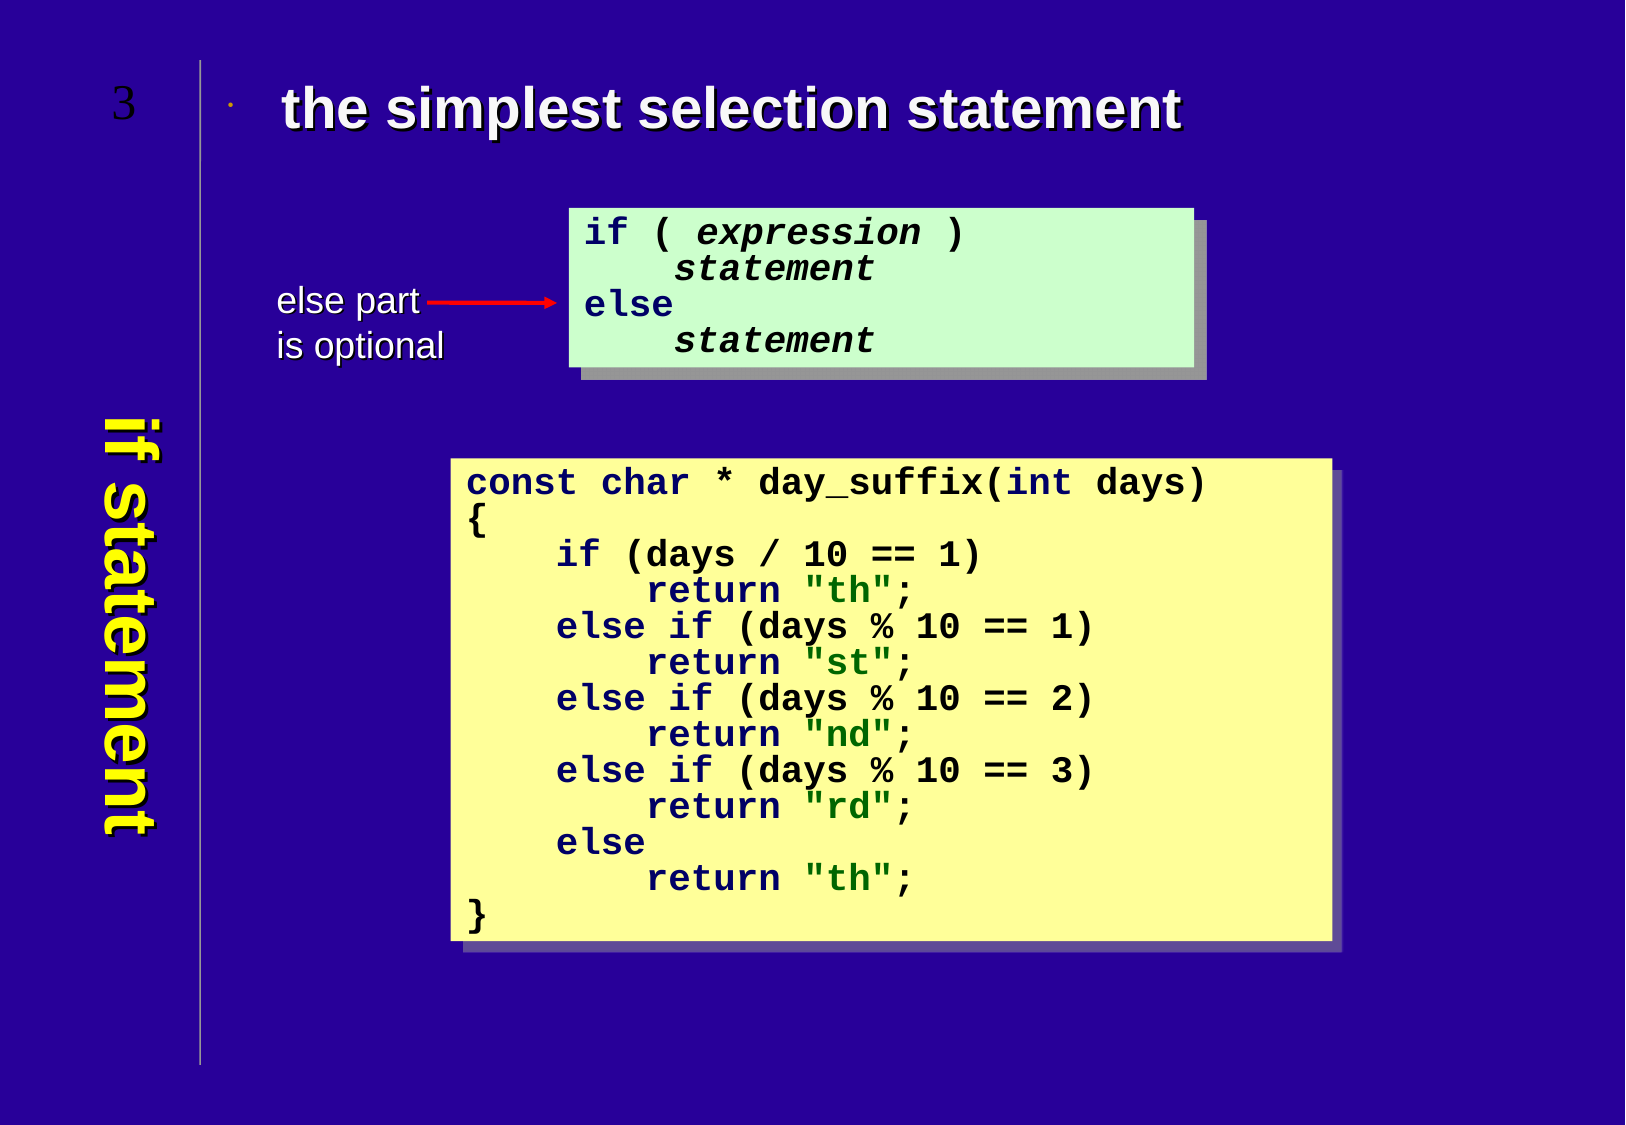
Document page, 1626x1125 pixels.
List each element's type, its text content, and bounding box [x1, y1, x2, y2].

text_box const char * day_suffix(int days) { if (days / 10 == 1) return "th"; else if (days % 10 == 1) return "st"; else if (days % 10 == 2) return "nd"; else if (days % 10 == 3) return "rd"; else return "th"; } [450, 458, 1333, 942]
title if statement [50, 187, 188, 1063]
list the simplest selection statement [212, 62, 1550, 1063]
text_box if ( expression ) statement else statement [568, 207, 1195, 368]
text_box else part is optional [261, 268, 499, 374]
